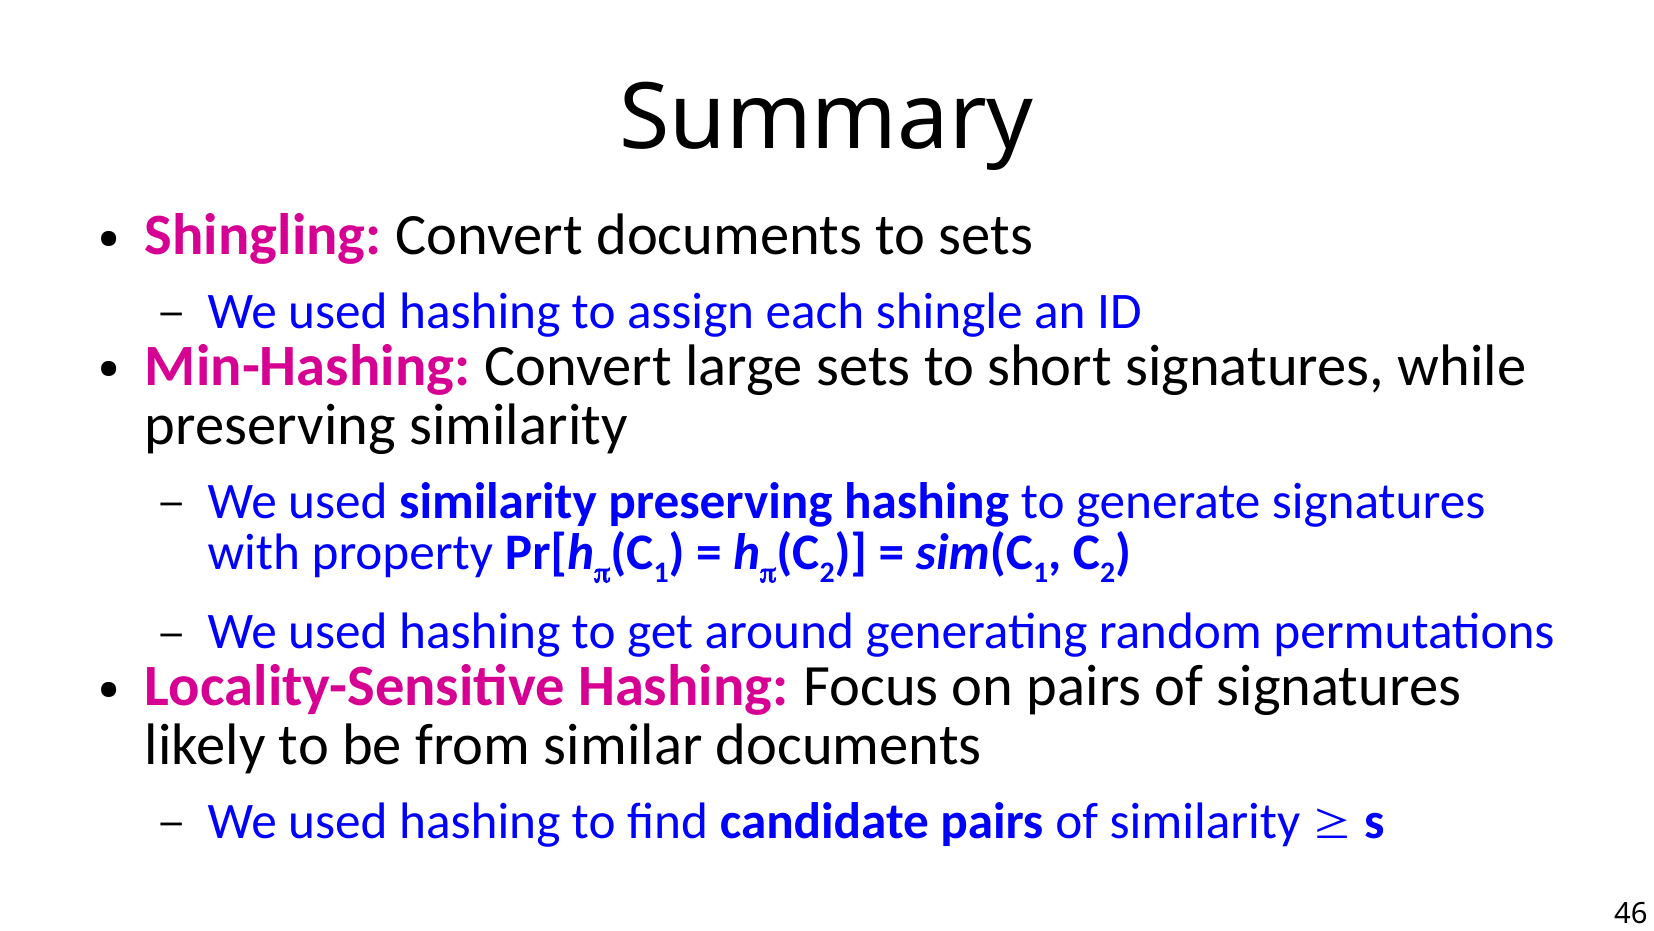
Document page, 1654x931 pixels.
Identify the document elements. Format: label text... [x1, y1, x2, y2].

list Shingling: Convert documents to sets We used hashing to assign each shingle an ID Min-Hashing: Convert large sets to short signatures, while preserving similarity We used similarity preserving hashing to generate signatures with property Pr[h(C1) = h(C2)] = sim(C1, C2) We used hashing to get around generating random permutations Locality-Sensitive Hashing: Focus on pairs of signatures likely to be from similar documents We used hashing to find candidate pairs of similarity  s [82, 210, 1571, 870]
title Summary [82, 1, 1571, 210]
